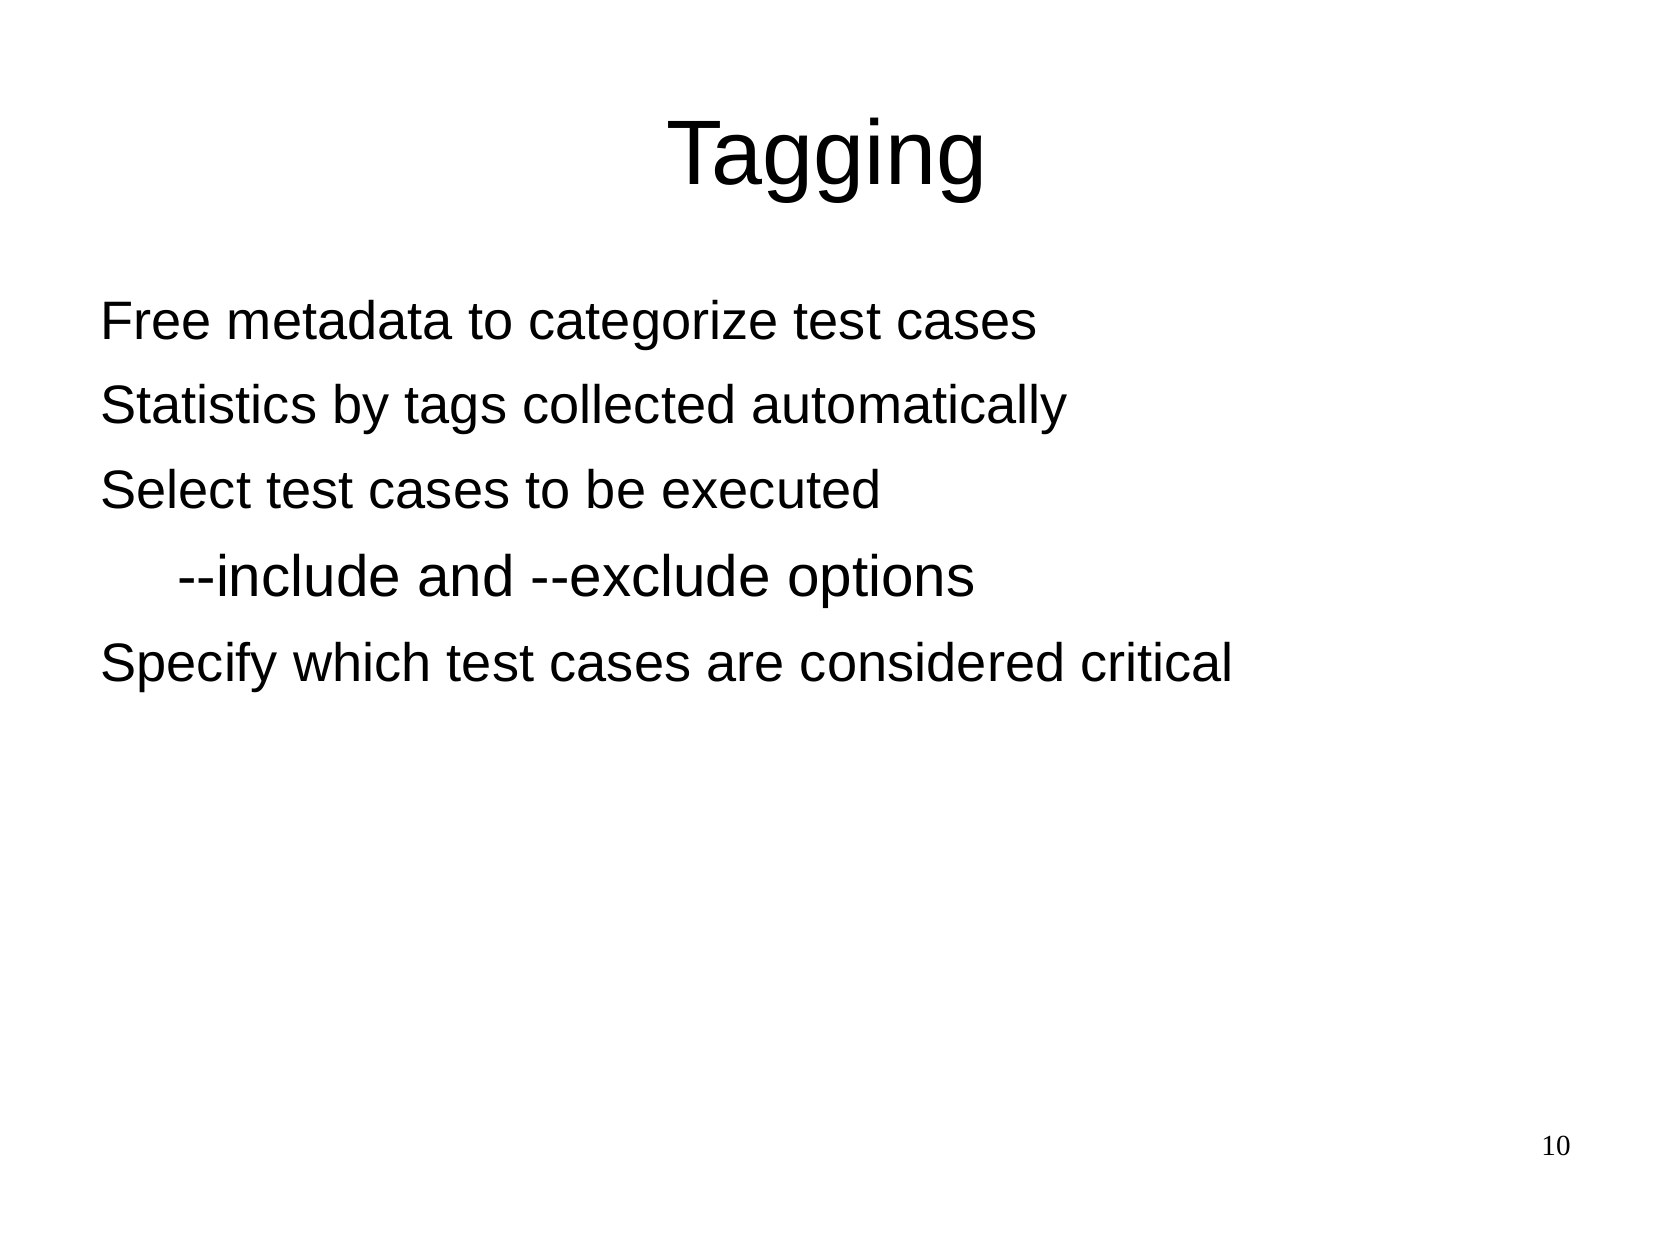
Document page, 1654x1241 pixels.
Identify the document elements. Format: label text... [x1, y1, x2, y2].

list Free metadata to categorize test cases Statistics by tags collected automatically Select test cases to be executed --include and --exclude options Specify which test cases are considered critical [82, 290, 1571, 1094]
title Tagging [82, 56, 1571, 250]
